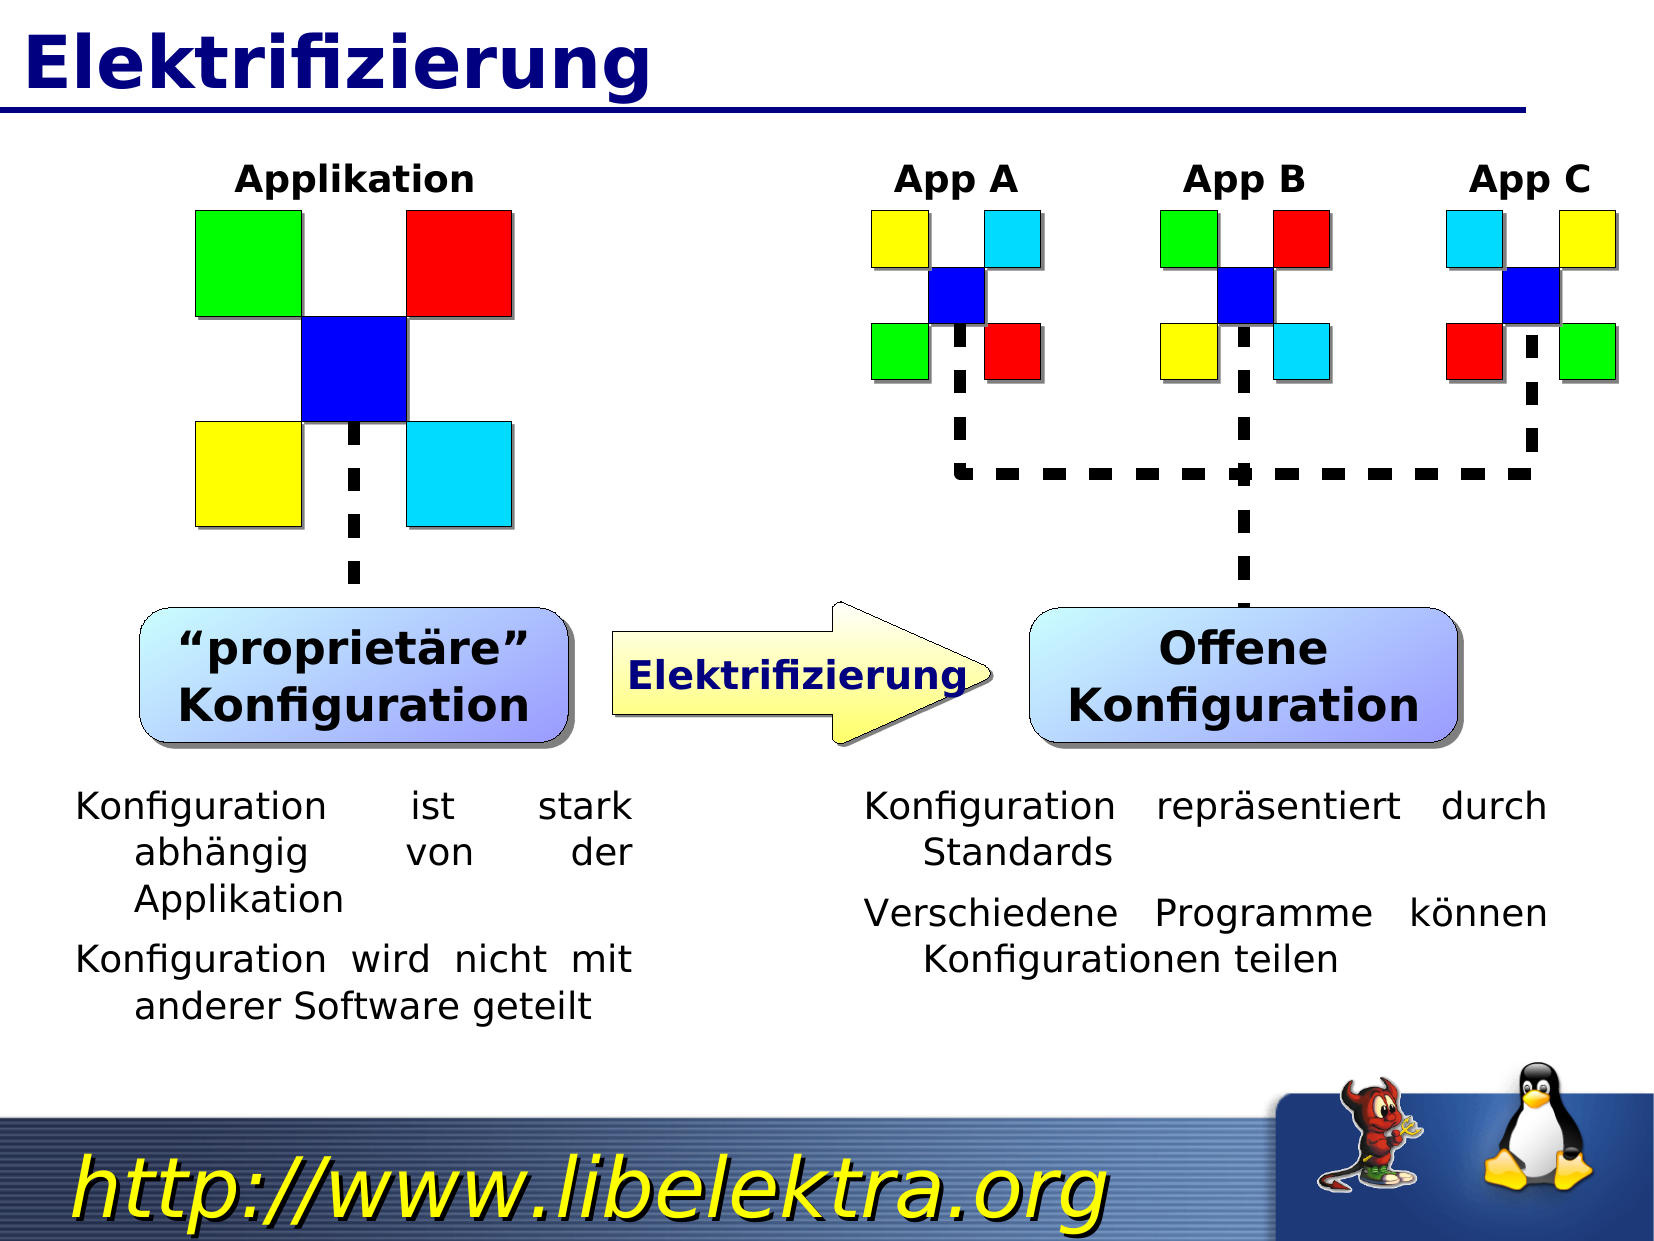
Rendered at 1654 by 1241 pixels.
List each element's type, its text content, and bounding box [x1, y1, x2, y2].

list Konfiguration ist stark abhängig von der Applikation Konfiguration wird nicht mit anderer Software geteilt [60, 773, 648, 1080]
text_box [1160, 210, 1330, 380]
text_box [871, 210, 1041, 380]
picture [0, 1061, 1654, 1241]
text_box [195, 210, 512, 527]
list Konfiguration repräsentiert durch Standards Verschiedene Programme können Konfigurationen teilen [848, 773, 1564, 1094]
text_box App B [1182, 154, 1308, 199]
text_box App A [893, 154, 1019, 199]
text_box [971, 659, 991, 687]
text_box Elektrifizierung [626, 649, 971, 696]
text_box [1446, 210, 1616, 380]
text_box “proprietäre” Konfiguration [139, 607, 569, 743]
text_box Offene Konfiguration [1029, 607, 1458, 743]
text_box App C [1468, 154, 1592, 199]
text_box [612, 601, 949, 744]
text_box Applikation [234, 154, 477, 199]
text_box Elektrifizierung [22, 14, 1611, 111]
